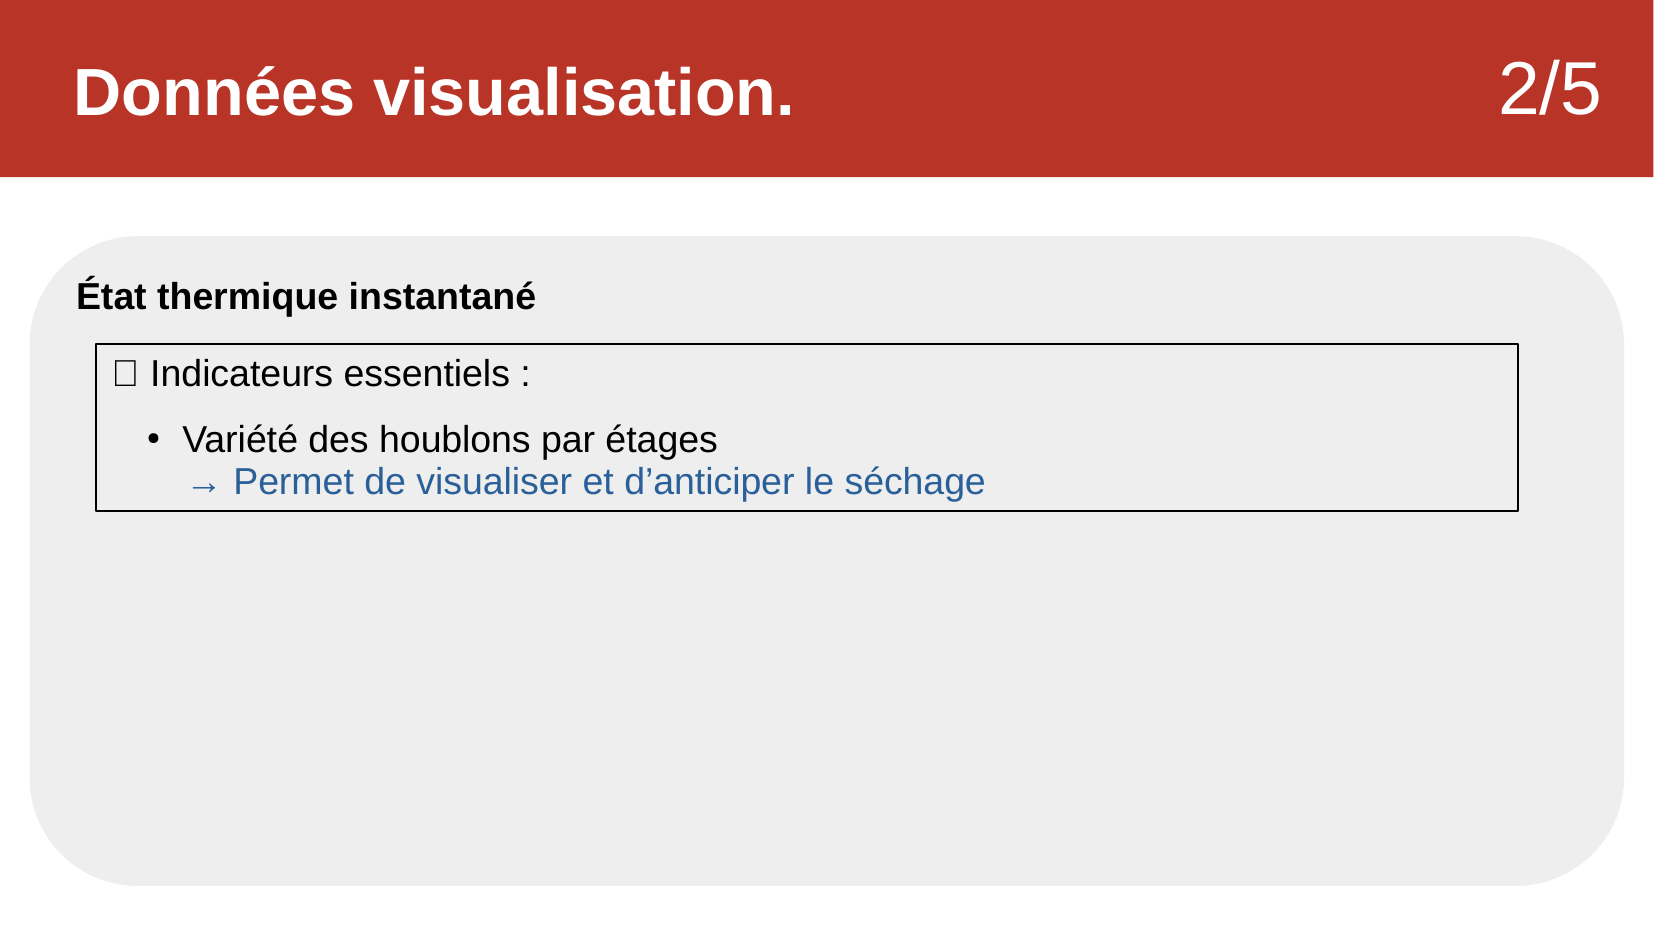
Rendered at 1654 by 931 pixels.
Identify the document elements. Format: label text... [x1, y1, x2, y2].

text_box Données visualisation. [59, 47, 945, 138]
text_box 📌 Indicateurs essentiels : Variété des houblons par étages → Permet de visualiser et d’anticiper le séchage [95, 344, 1518, 511]
text_box [0, 0, 1476, 178]
text_box 2/5 [1476, 0, 1625, 178]
text_box [1625, 0, 1654, 178]
text_box État thermique instantané [29, 236, 1625, 886]
